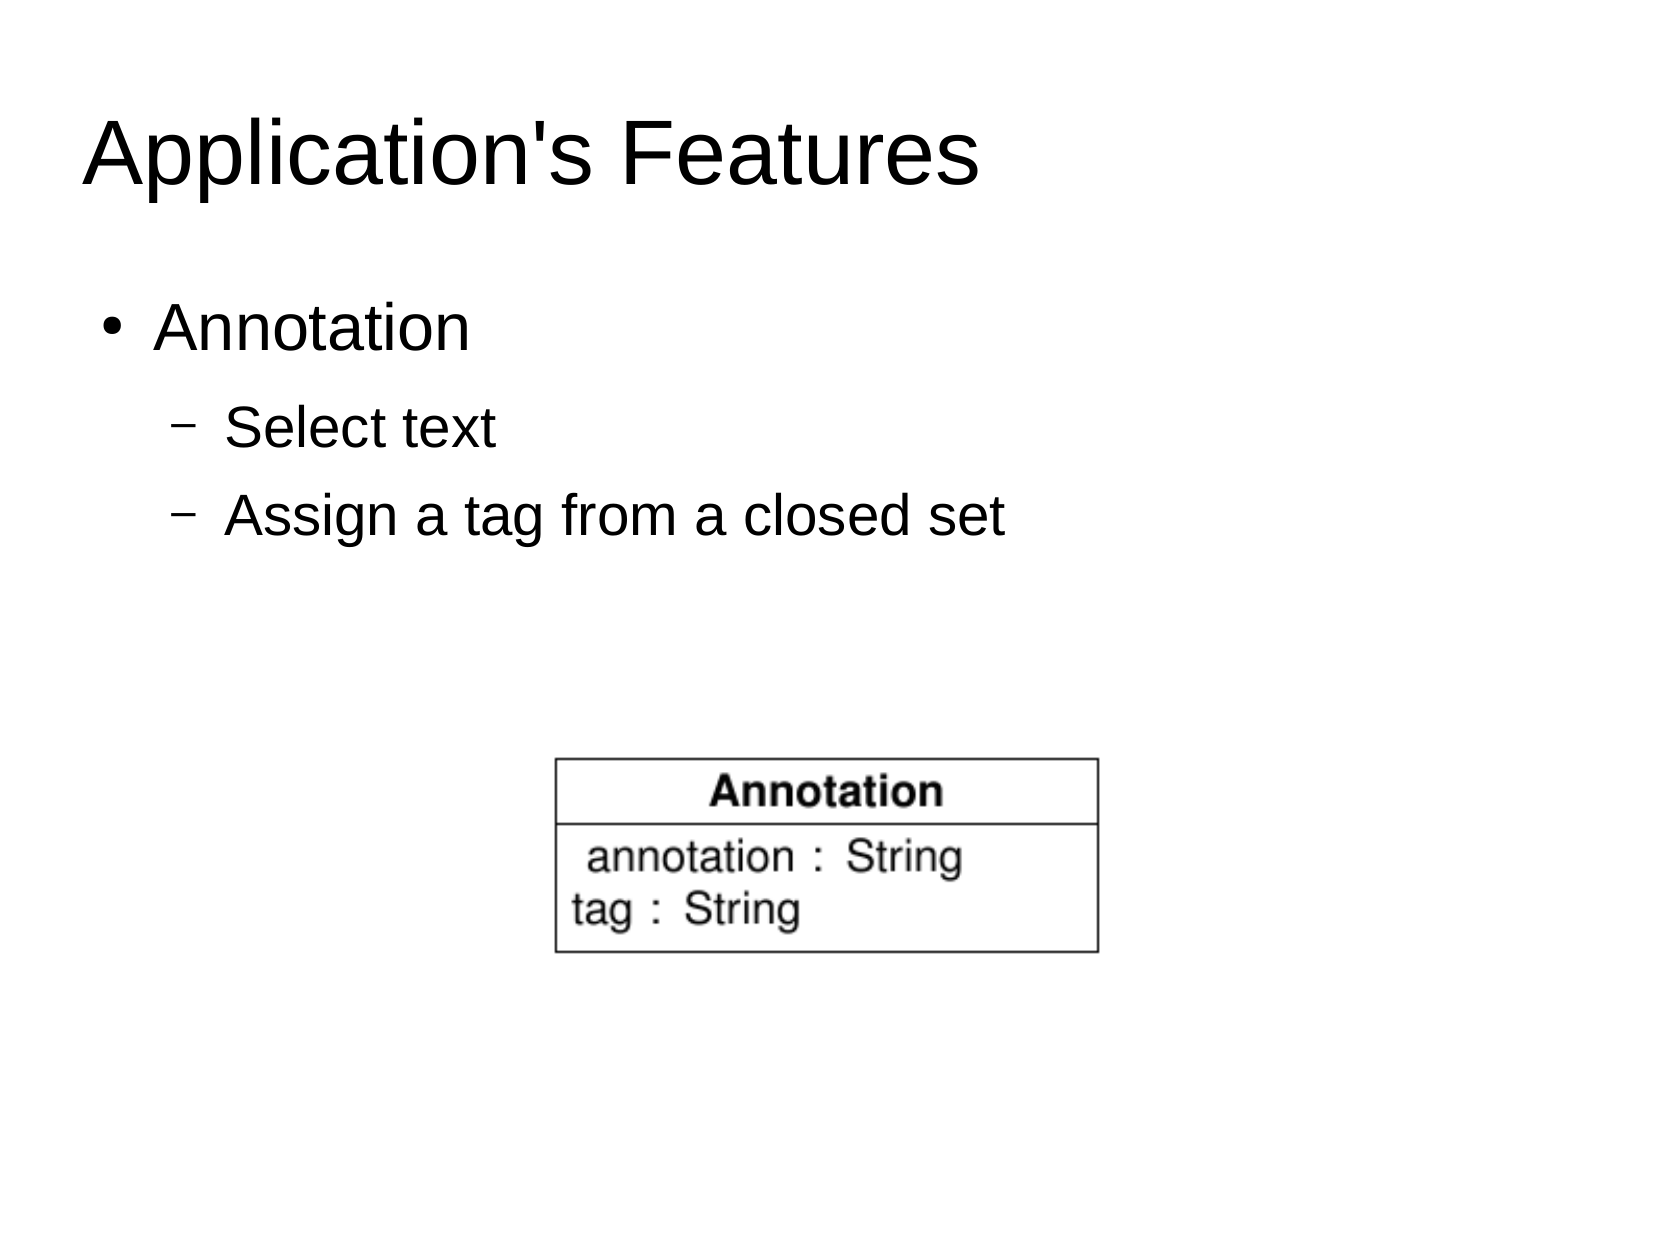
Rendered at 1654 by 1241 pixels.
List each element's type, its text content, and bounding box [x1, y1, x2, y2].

list Annotation Select text Assign a tag from a closed set [82, 290, 1571, 1010]
title Application's Features [82, 49, 1571, 257]
picture [545, 748, 1108, 964]
